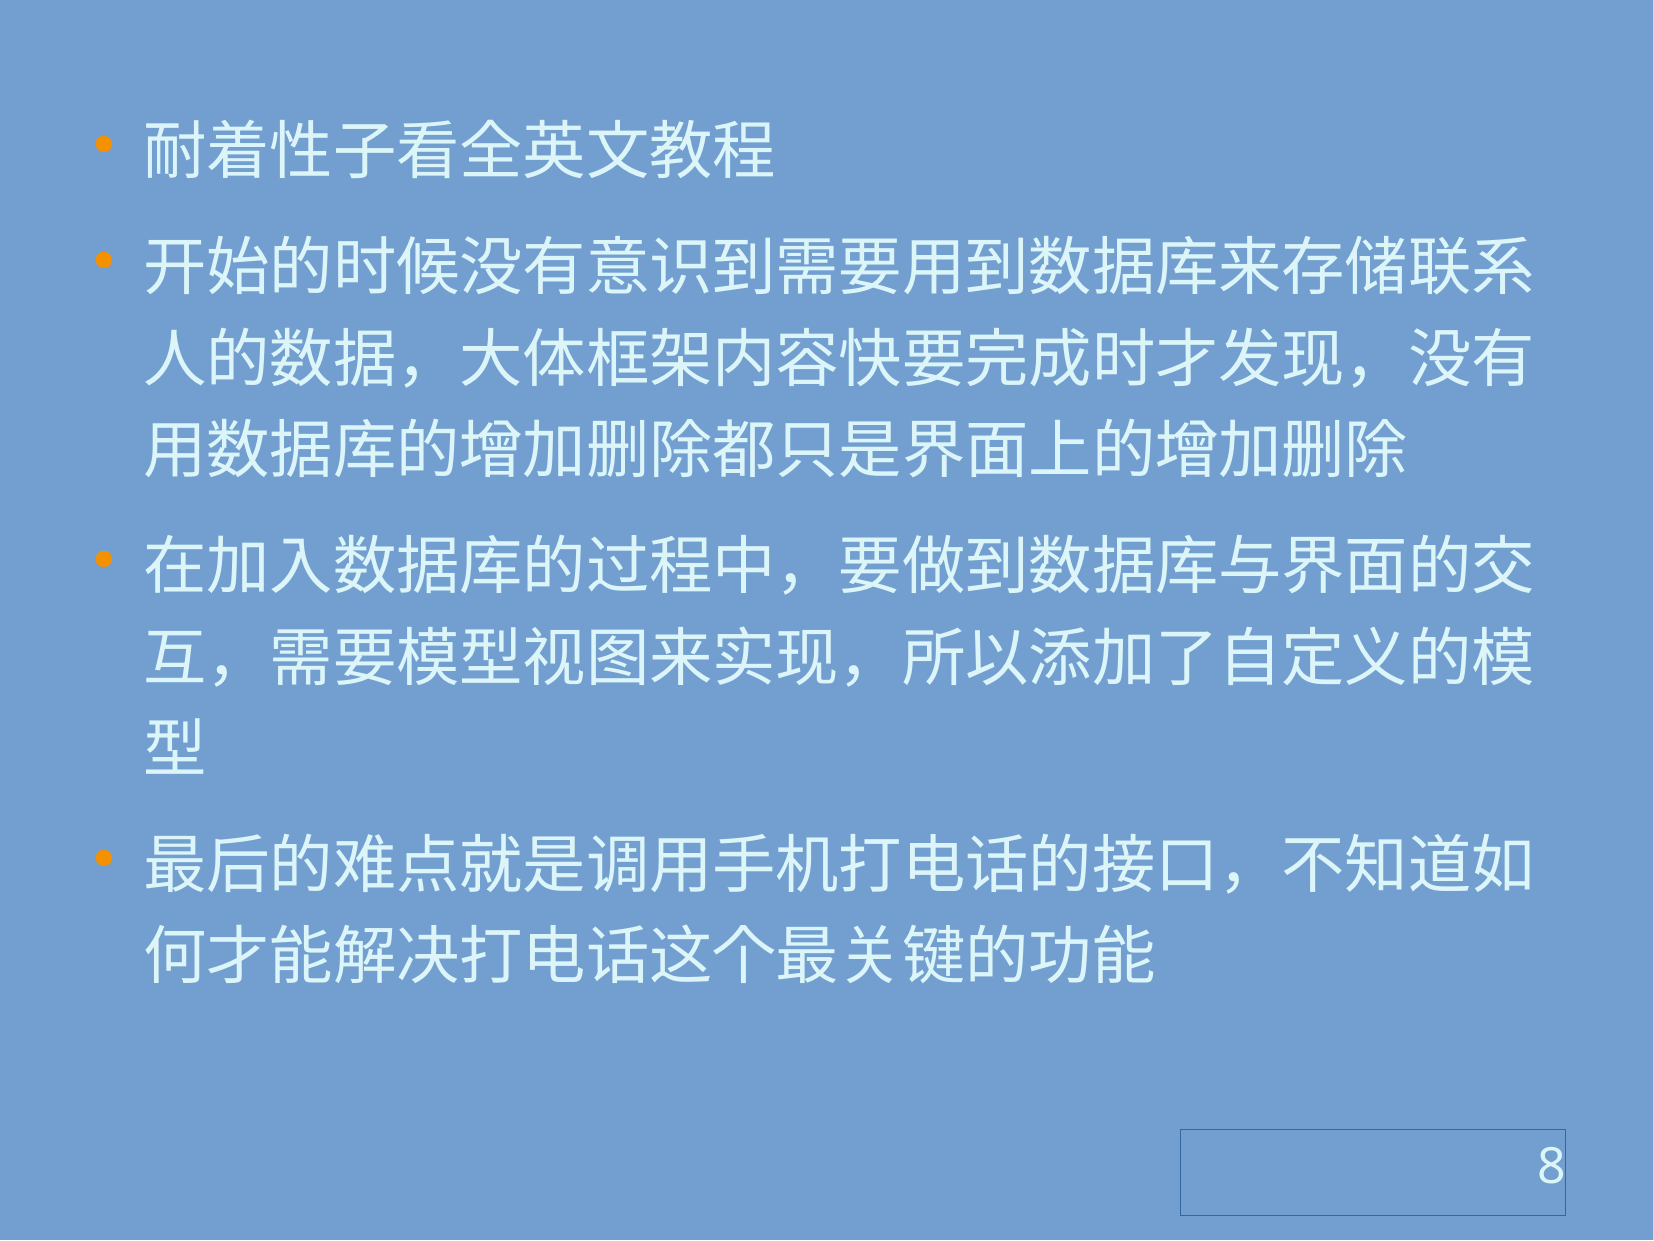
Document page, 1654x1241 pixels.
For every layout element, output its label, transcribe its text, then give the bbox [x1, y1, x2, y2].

list 耐着性子看全英文教程 开始的时候没有意识到需要用到数据库来存储联系人的数据，大体框架内容快要完成时才发现，没有用数据库的增加删除都只是界面上的增加删除 在加入数据库的过程中，要做到数据库与界面的交互，需要模型视图来实现，所以添加了自定义的模型 最后的难点就是调用手机打电话的接口，不知道如何才能解决打电话这个最关键的功能 [76, 100, 1564, 1063]
